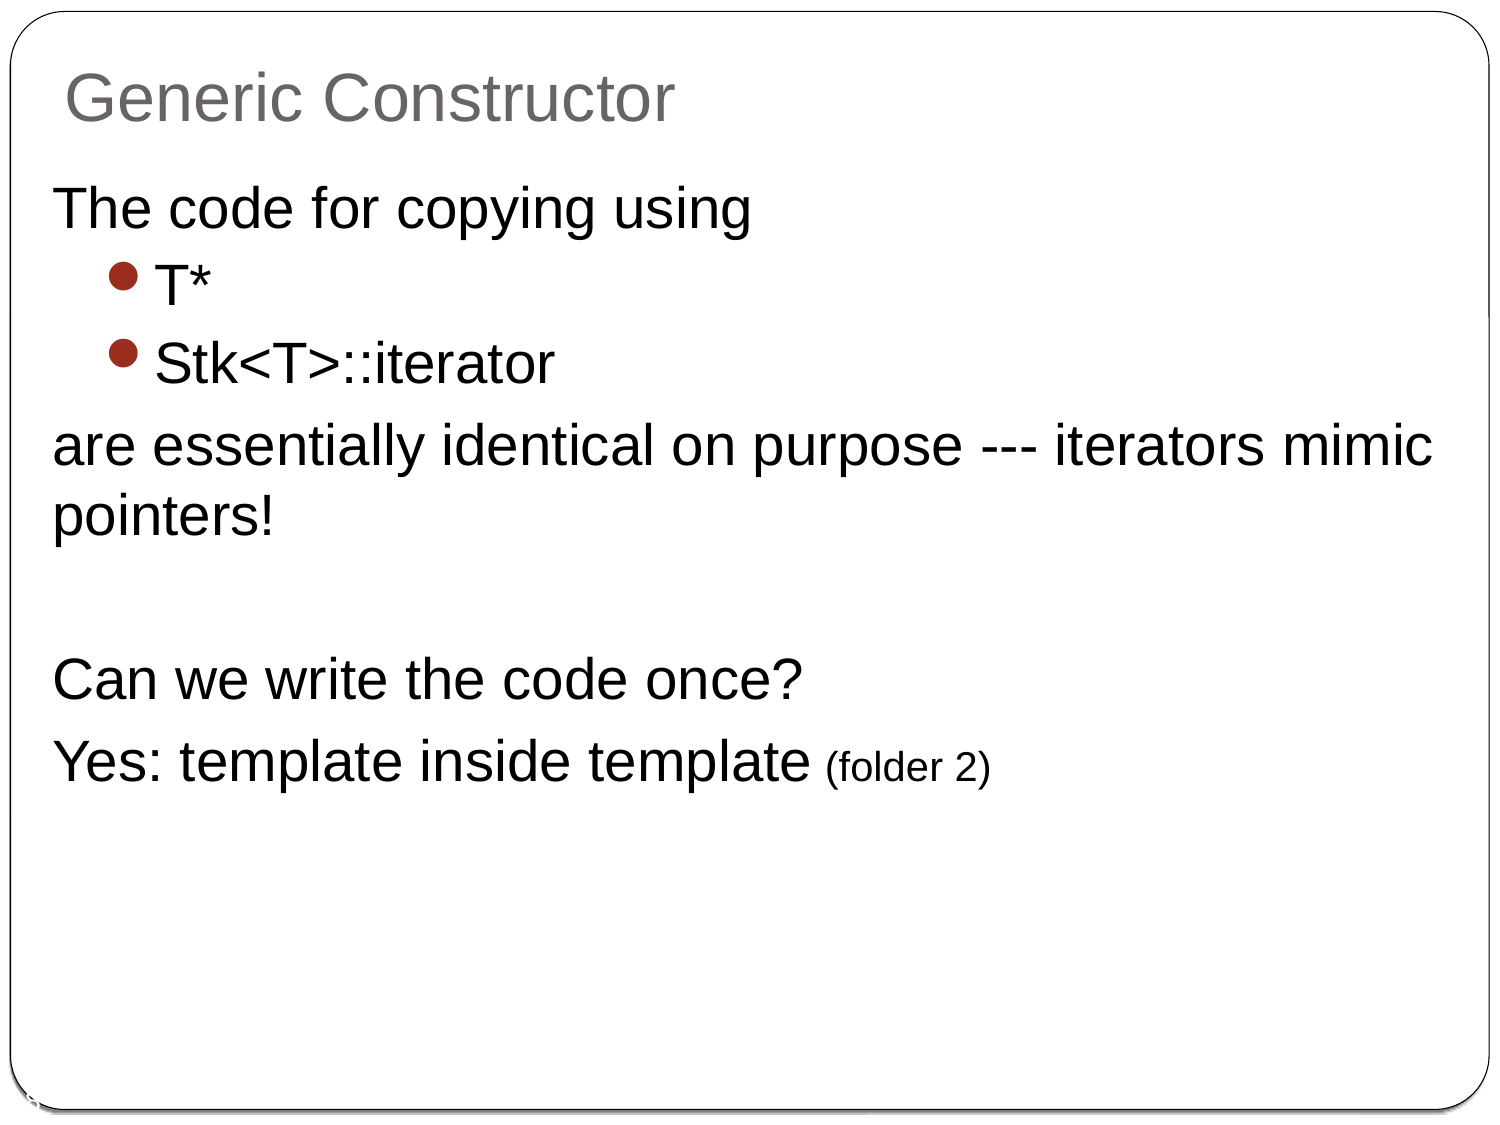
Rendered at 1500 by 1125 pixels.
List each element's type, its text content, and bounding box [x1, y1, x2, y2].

title Generic Constructor [50, 45, 1450, 150]
slide_number <number> [0, 1074, 50, 1125]
list The code for copying using T* Stk<T>::iterator are essentially identical on purpose --- iterators mimic pointers! Can we write the code once? Yes: template inside template (folder 2) [37, 162, 1463, 1088]
